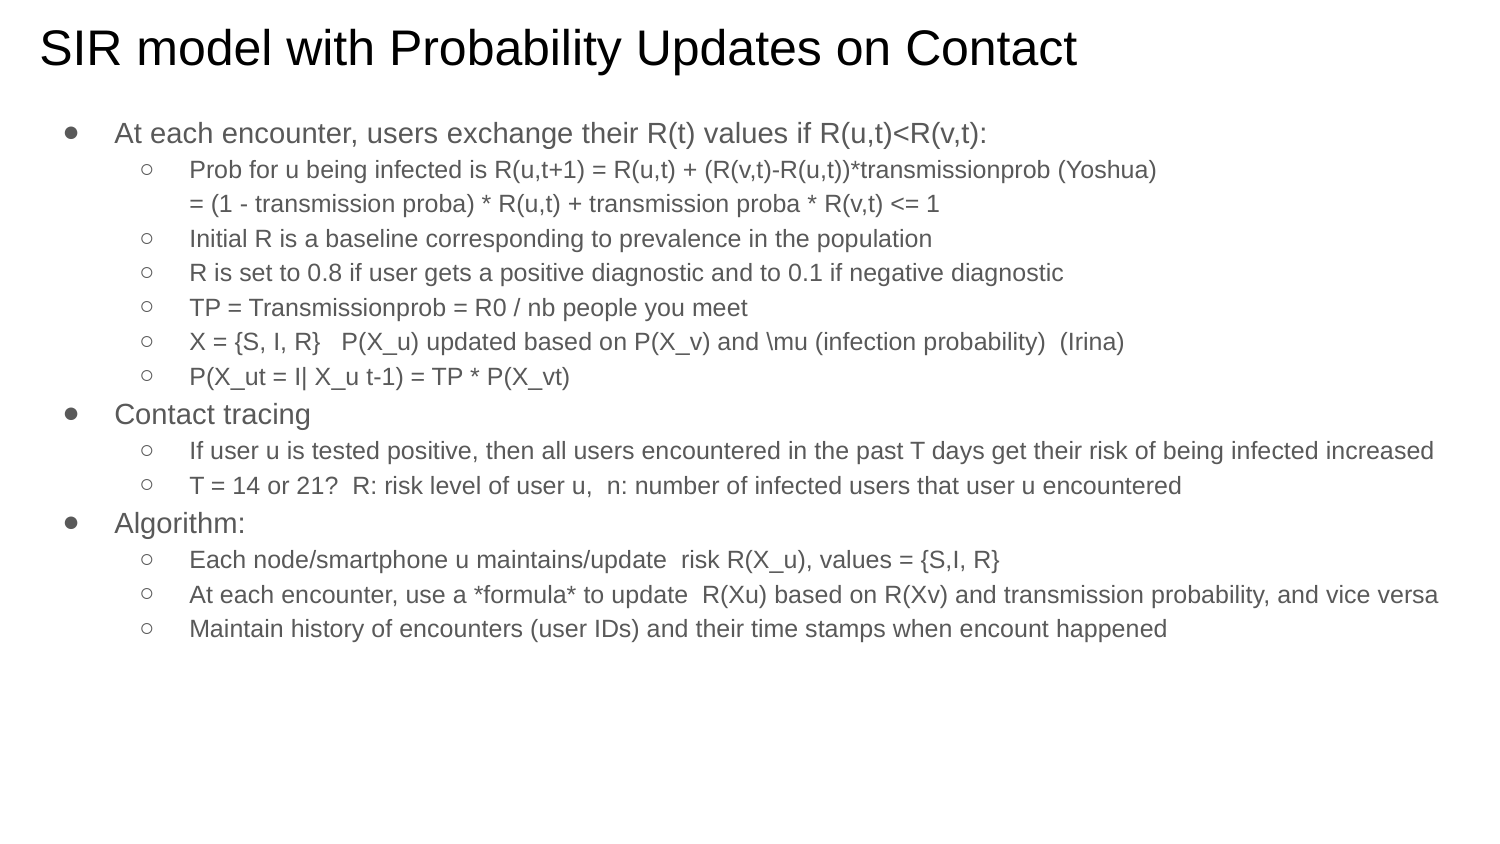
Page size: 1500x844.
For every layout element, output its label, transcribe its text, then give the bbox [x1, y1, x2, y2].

title SIR model with Probability Updates on Contact [24, 0, 1422, 93]
list At each encounter, users exchange their R(t) values if R(u,t)<R(v,t): Prob for u being infected is R(u,t+1) = R(u,t) + (R(v,t)-R(u,t))*transmissionprob (Yoshua) = (1 - transmission proba) * R(u,t) + transmission proba * R(v,t) <= 1 Initial R is a baseline corresponding to prevalence in the population R is set to 0.8 if user gets a positive diagnostic and to 0.1 if negative diagnostic TP = Transmissionprob = R0 / nb people you meet X = {S, I, R} P(X_u) updated based on P(X_v) and \mu (infection probability) (Irina) P(X_ut = I| X_u t-1) = TP * P(X_vt) Contact tracing If user u is tested positive, then all users encountered in the past T days get their risk of being infected increased T = 14 or 21? R: risk level of user u, n: number of infected users that user u encountered Algorithm: Each node/smartphone u maintains/update risk R(X_u), values = {S,I, R} At each encounter, use a *formula* to update R(Xu) based on R(Xv) and transmission probability, and vice versa Maintain history of encounters (user IDs) and their time stamps when encount happened [24, 93, 1488, 844]
